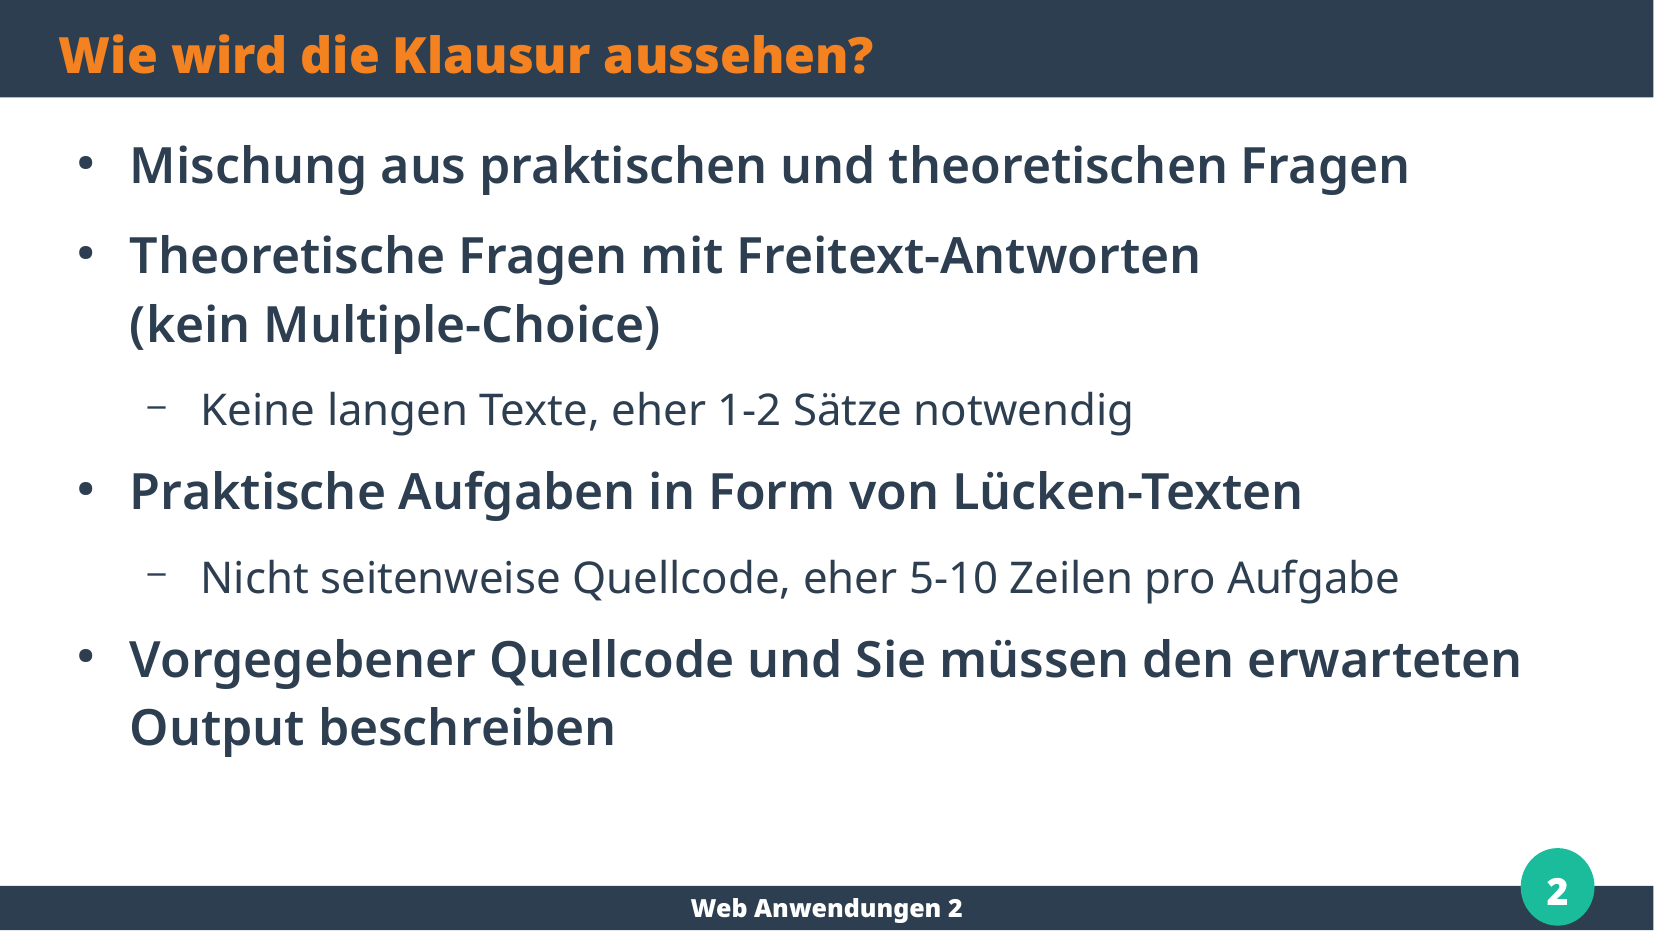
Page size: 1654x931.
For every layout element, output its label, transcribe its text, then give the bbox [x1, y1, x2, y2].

title Wie wird die Klausur aussehen? [59, 8, 1595, 89]
list Mischung aus praktischen und theoretischen Fragen Theoretische Fragen mit Freitext-Antworten (kein Multiple-Choice) Keine langen Texte, eher 1-2 Sätze notwendig Praktische Aufgaben in Form von Lücken-Texten Nicht seitenweise Quellcode, eher 5-10 Zeilen pro Aufgabe Vorgegebener Quellcode und Sie müssen den erwarteten Output beschreiben [59, 129, 1595, 864]
